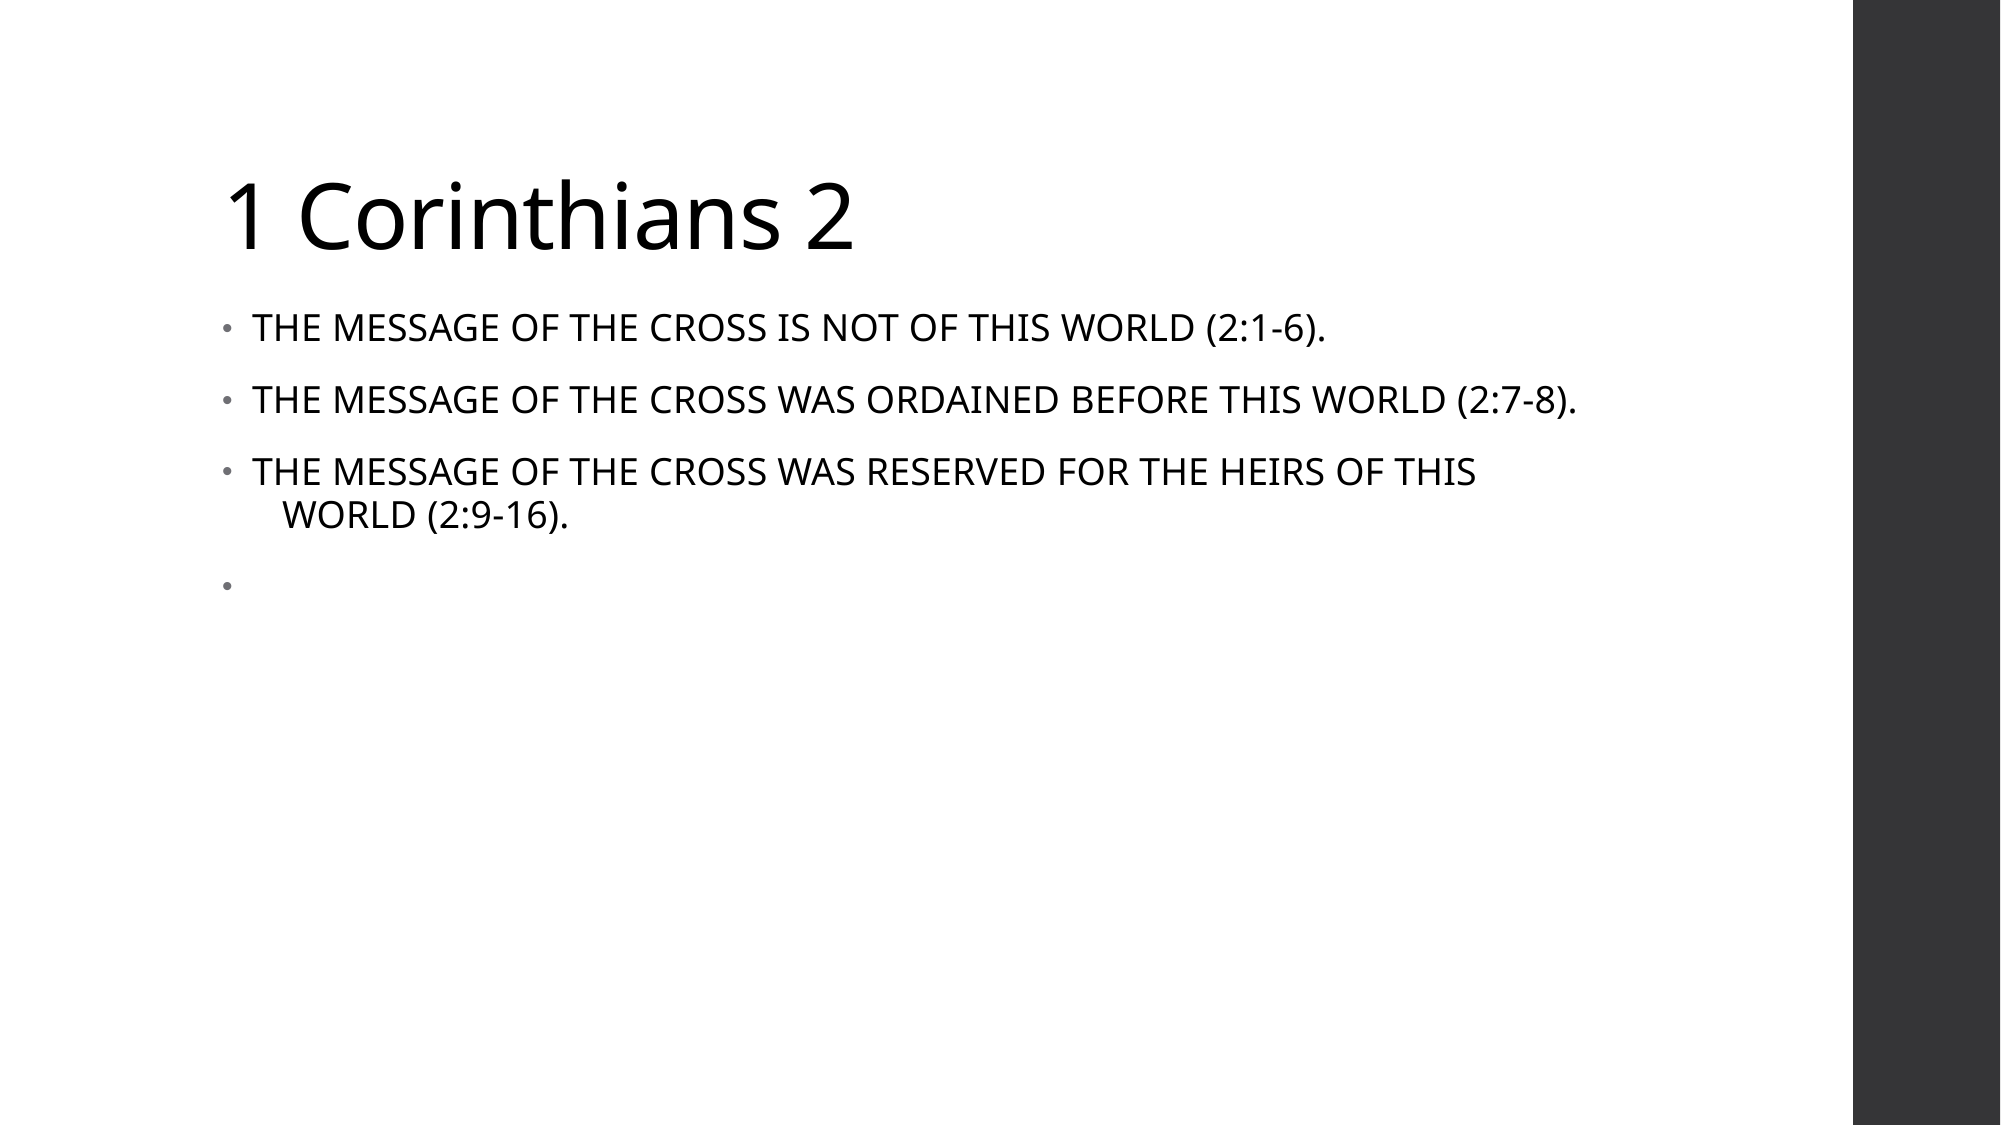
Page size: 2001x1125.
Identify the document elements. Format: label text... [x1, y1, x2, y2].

list THE MESSAGE OF THE CROSS IS NOT OF THIS WORLD (2:1-6). THE MESSAGE OF THE CROSS WAS ORDAINED BEFORE THIS WORLD (2:7-8). THE MESSAGE OF THE CROSS WAS RESERVED FOR THE HEIRS OF THIS WORLD (2:9-16). [206, 299, 1617, 1014]
title 1 Corinthians 2 [206, 60, 1797, 278]
